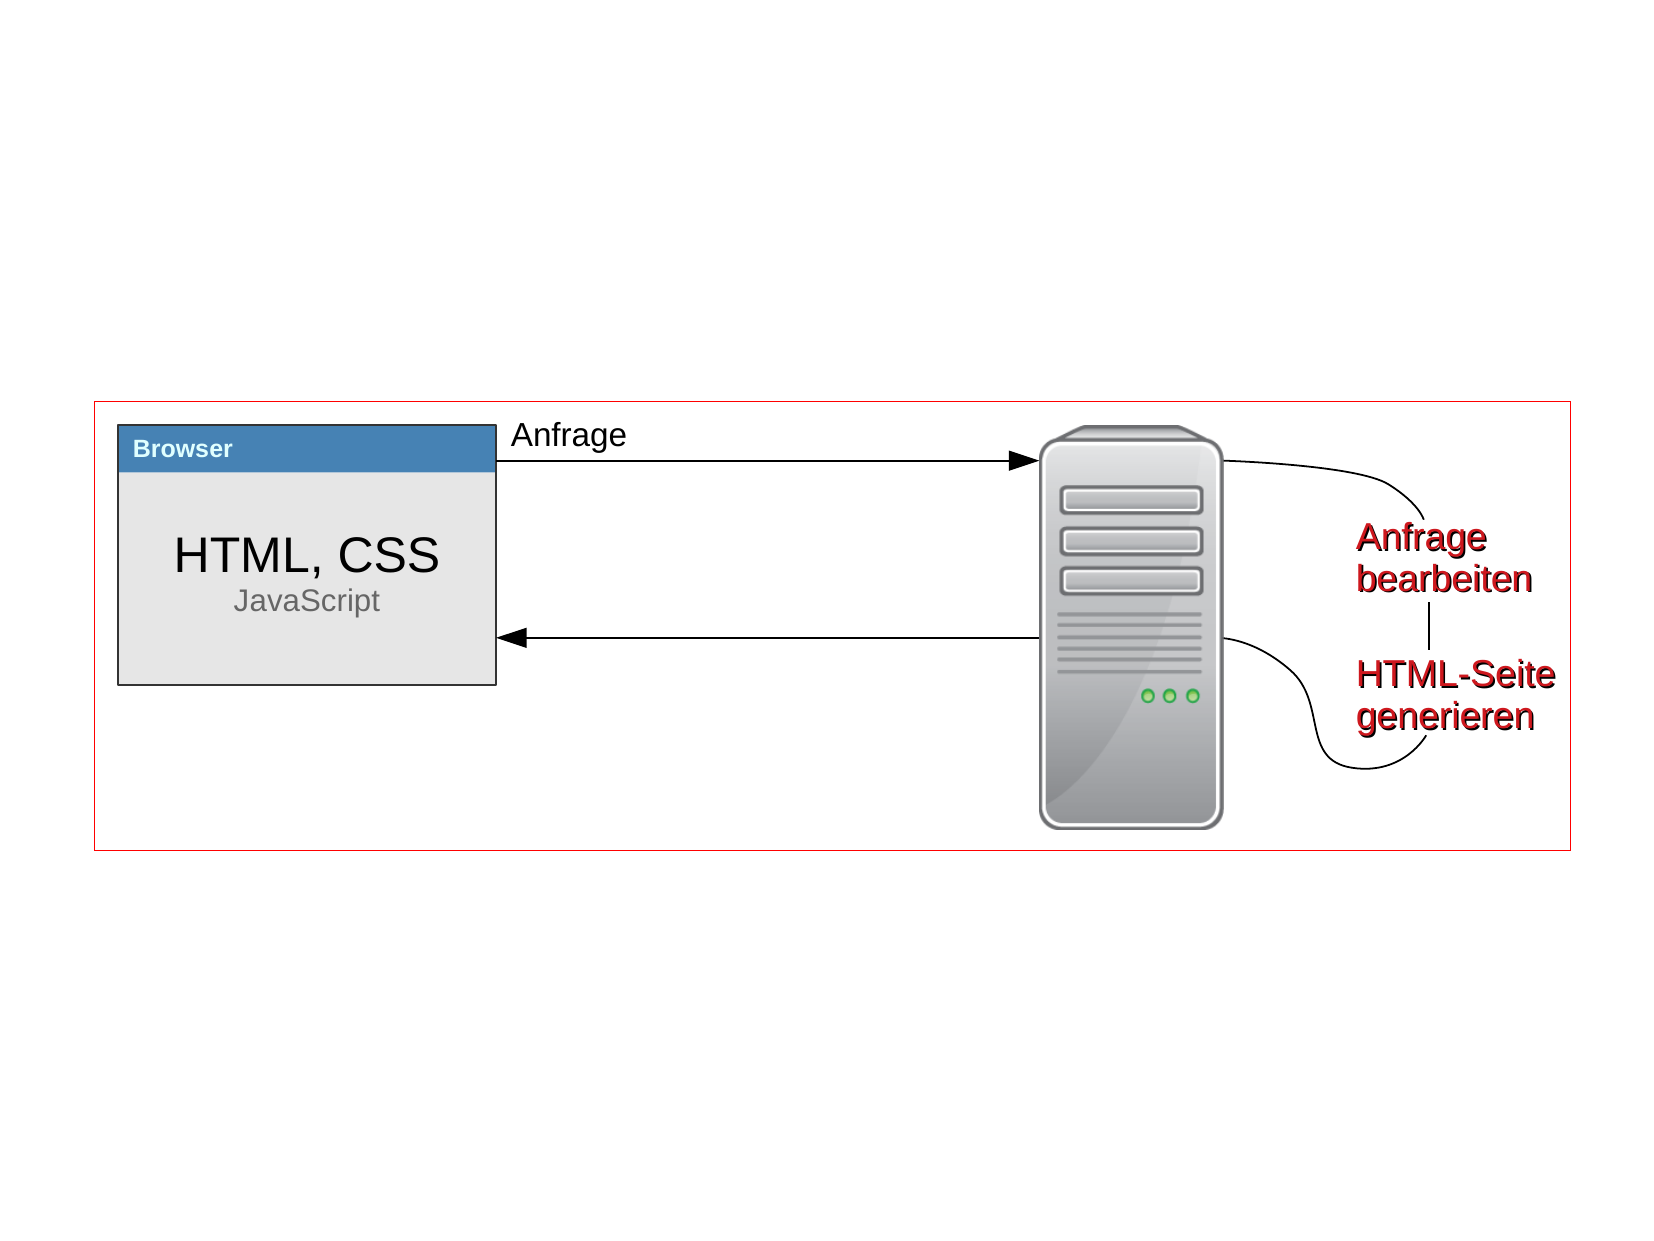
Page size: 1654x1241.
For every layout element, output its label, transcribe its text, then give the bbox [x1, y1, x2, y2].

text_box Anfrage bearbeiten [1341, 507, 1548, 607]
text_box [119, 426, 495, 684]
picture [1039, 425, 1224, 830]
text_box HTML, CSS JavaScript [159, 519, 456, 626]
text_box Anfrage [496, 408, 643, 461]
text_box HTML-Seite generieren [1341, 645, 1570, 745]
text_box Browser [119, 427, 249, 471]
